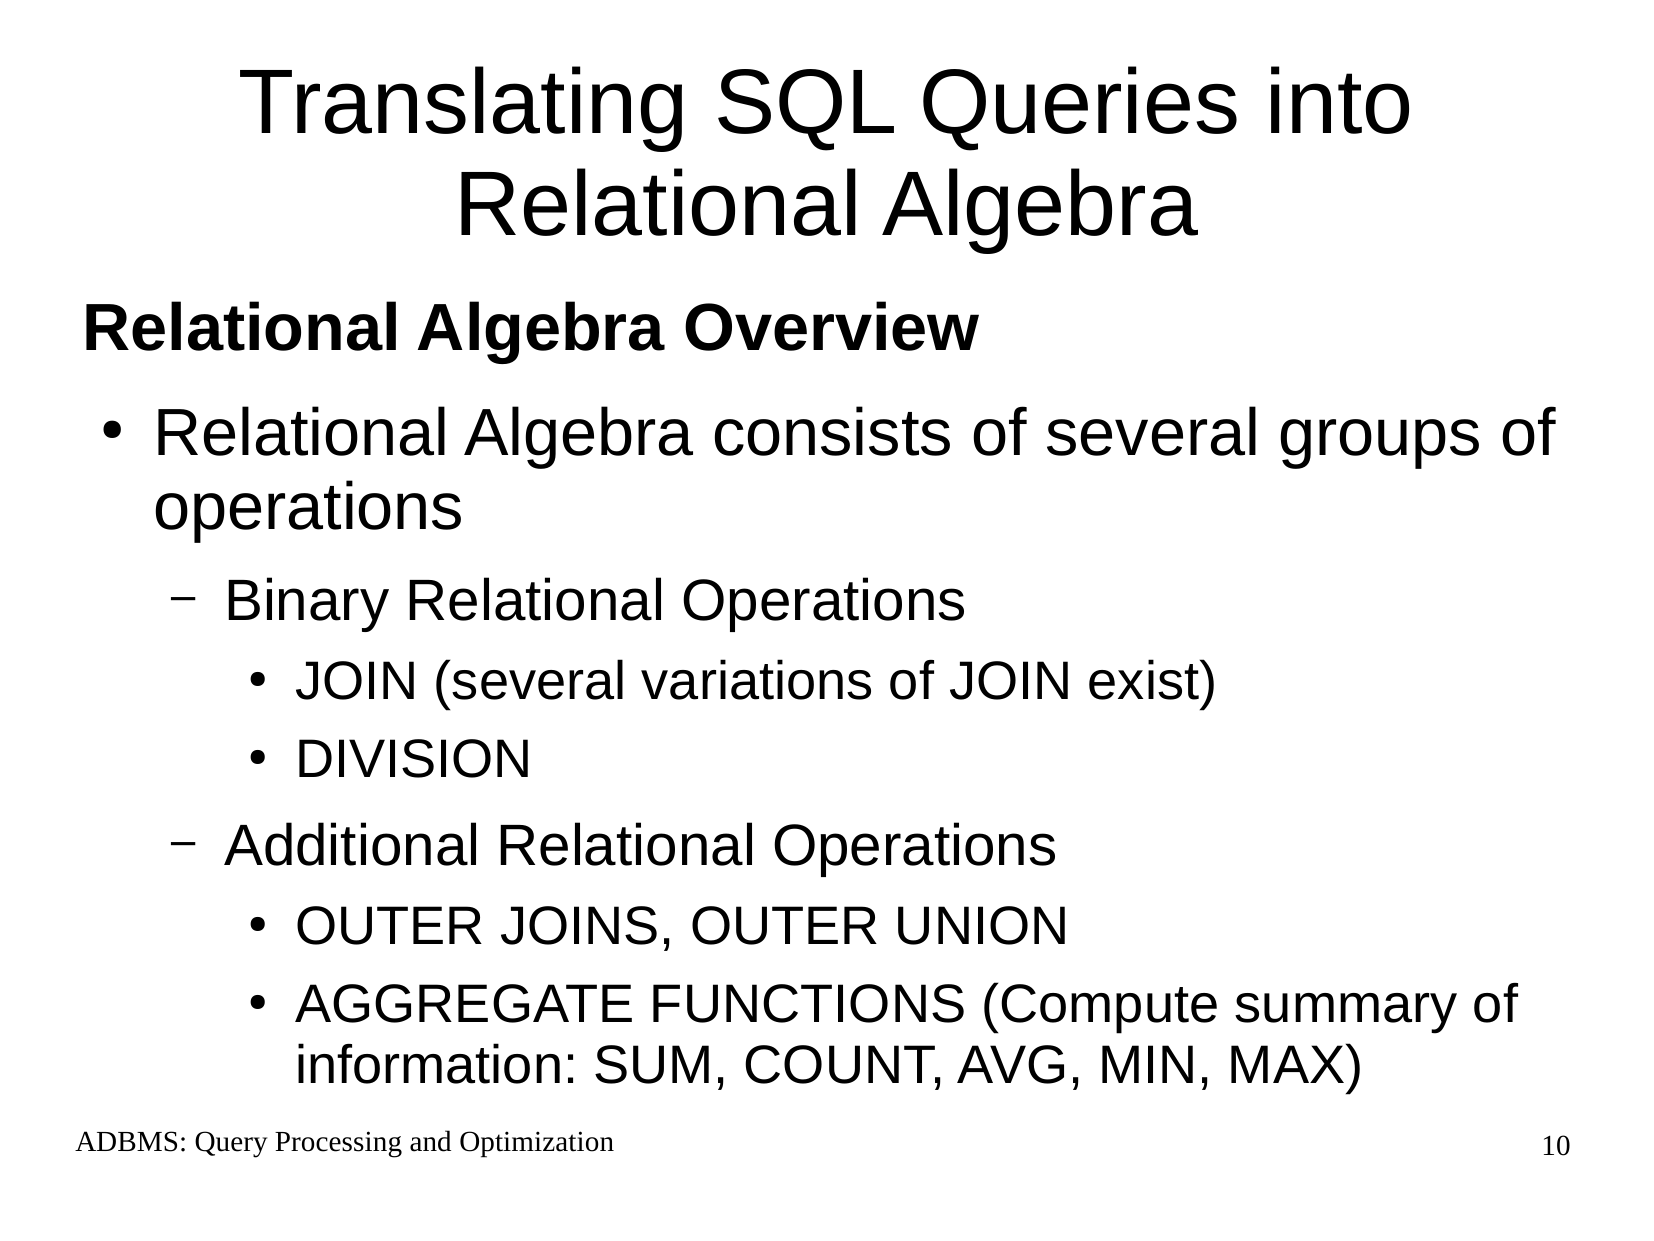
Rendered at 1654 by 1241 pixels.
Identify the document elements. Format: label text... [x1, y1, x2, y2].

title Translating SQL Queries into Relational Algebra [82, 49, 1571, 257]
list Relational Algebra Overview Relational Algebra consists of several groups of operations Binary Relational Operations JOIN (several variations of JOIN exist) DIVISION Additional Relational Operations OUTER JOINS, OUTER UNION AGGREGATE FUNCTIONS (Compute summary of information: SUM, COUNT, AVG, MIN, MAX) [82, 290, 1654, 1156]
